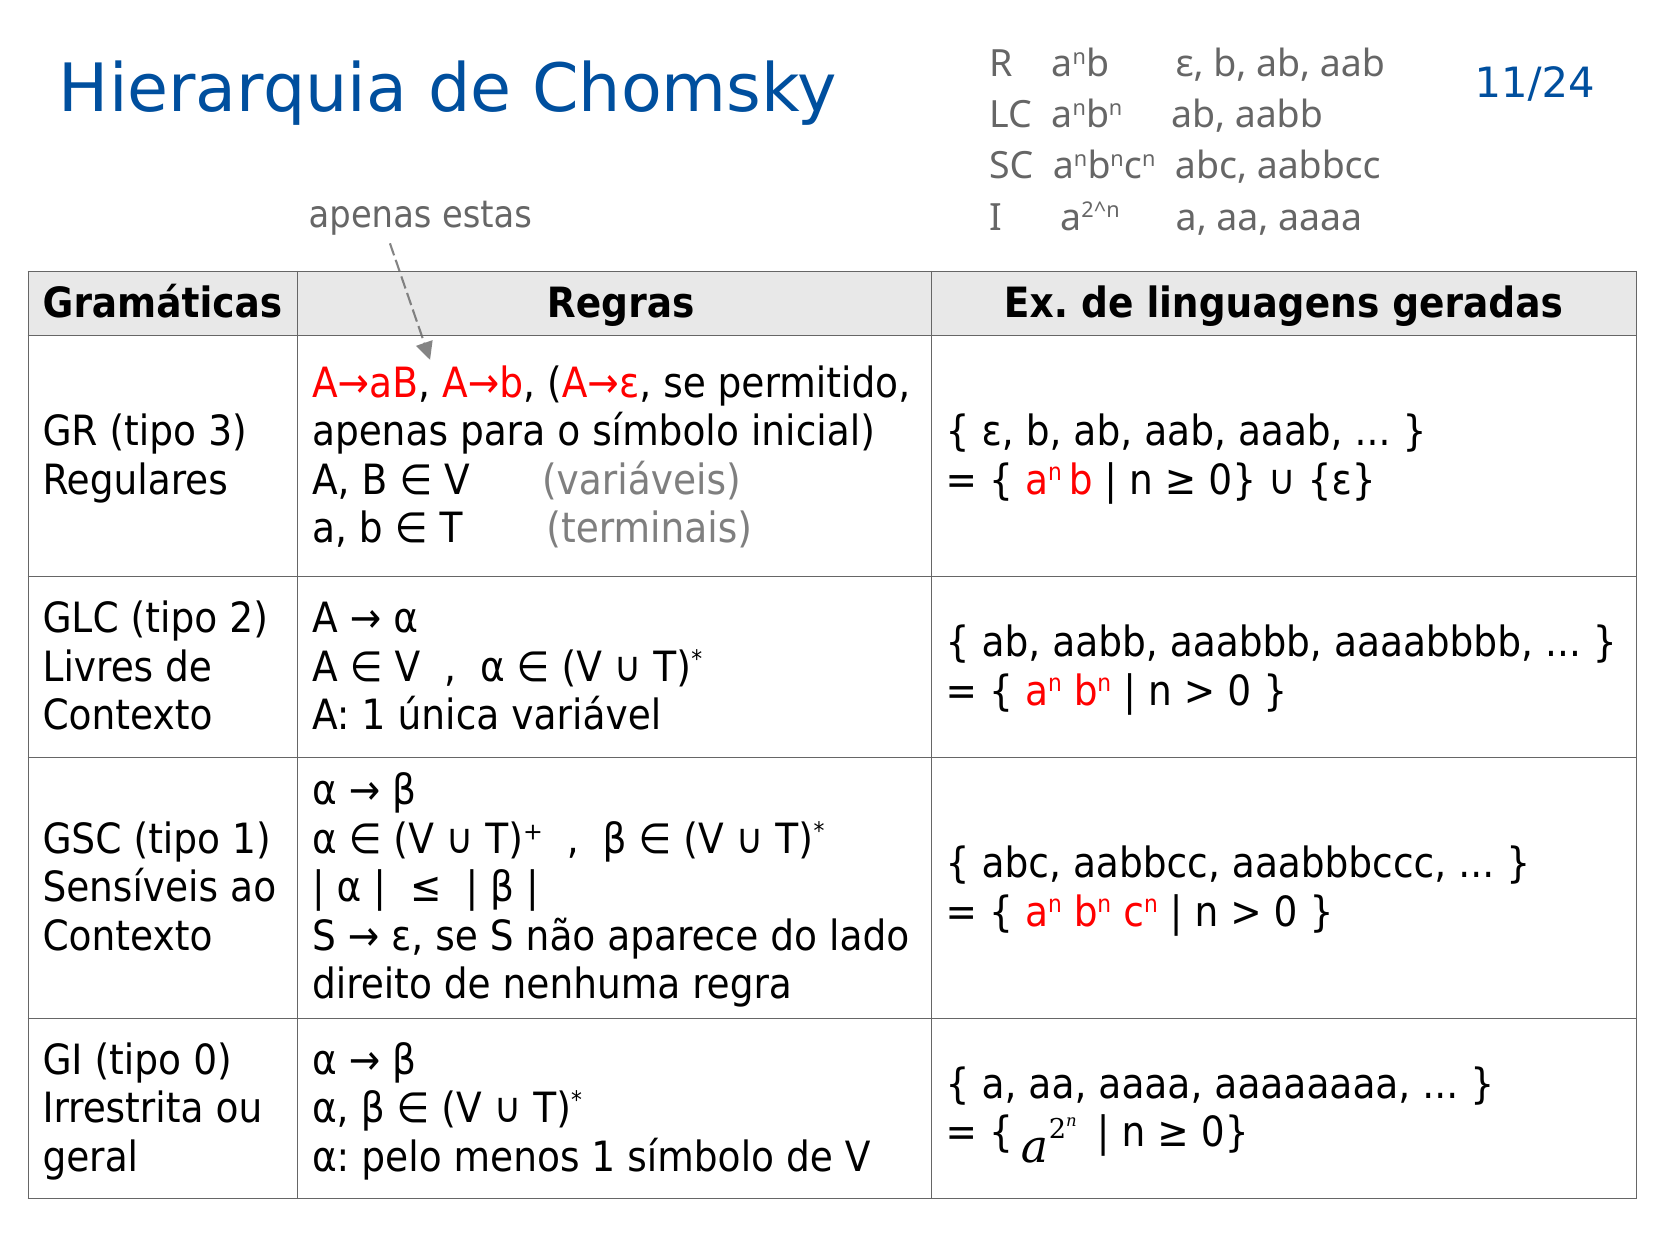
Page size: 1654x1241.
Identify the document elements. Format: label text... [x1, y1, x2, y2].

table_cell GI (tipo 0) Irrestrita ou geral [29, 1019, 297, 1198]
table_cell { abc, aabbcc, aaabbbccc, ... } = { an bn cn | n > 0 } [932, 758, 1636, 1018]
table_header Gramáticas [29, 272, 297, 335]
table_cell A → α A ∈ V , α ∈ (V ∪ T)* A: 1 única variável [298, 577, 931, 757]
title Hierarquia de Chomsky [59, 29, 974, 148]
table_header Regras [298, 272, 931, 335]
text_box R anb ε, b, ab, aab LC anbn ab, aabb SC anbncn abc, aabbcc I a2^n a, aa, aaaa [974, 29, 1490, 240]
chart [1014, 1110, 1083, 1174]
table_header Ex. de linguagens geradas [932, 272, 1636, 335]
table_cell α → β α ∈ (V ∪ T)⁺ , β ∈ (V ∪ T)* | α | ≤ | β | S → ε, se S não aparece do lado direito de nenhuma regra [298, 758, 931, 1018]
table_cell A→aB, A→b, (A→ε, se permitido, apenas para o símbolo inicial) A, B ∈ V (variáveis) a, b ∈ T (terminais) [298, 336, 931, 576]
table_cell GLC (tipo 2) Livres de Contexto [29, 577, 297, 757]
table_cell { ε, b, ab, aab, aaab, ... } = { an b | n ≥ 0} ∪ {ε} [932, 336, 1636, 576]
table_cell GSC (tipo 1) Sensíveis ao Contexto [29, 758, 297, 1018]
table_cell { ab, aabb, aaabbb, aaaabbbb, ... } = { an bn | n > 0 } [932, 577, 1636, 757]
text_box apenas estas [293, 184, 547, 244]
table_cell GR (tipo 3) Regulares [29, 336, 297, 576]
table_cell { a, aa, aaaa, aaaaaaaa, ... } = { | n ≥ 0} [932, 1019, 1636, 1198]
title Hierarquia de Chomsky [1490, 29, 1625, 148]
table_cell α → β α, β ∈ (V ∪ T)* α: pelo menos 1 símbolo de V [298, 1019, 931, 1198]
